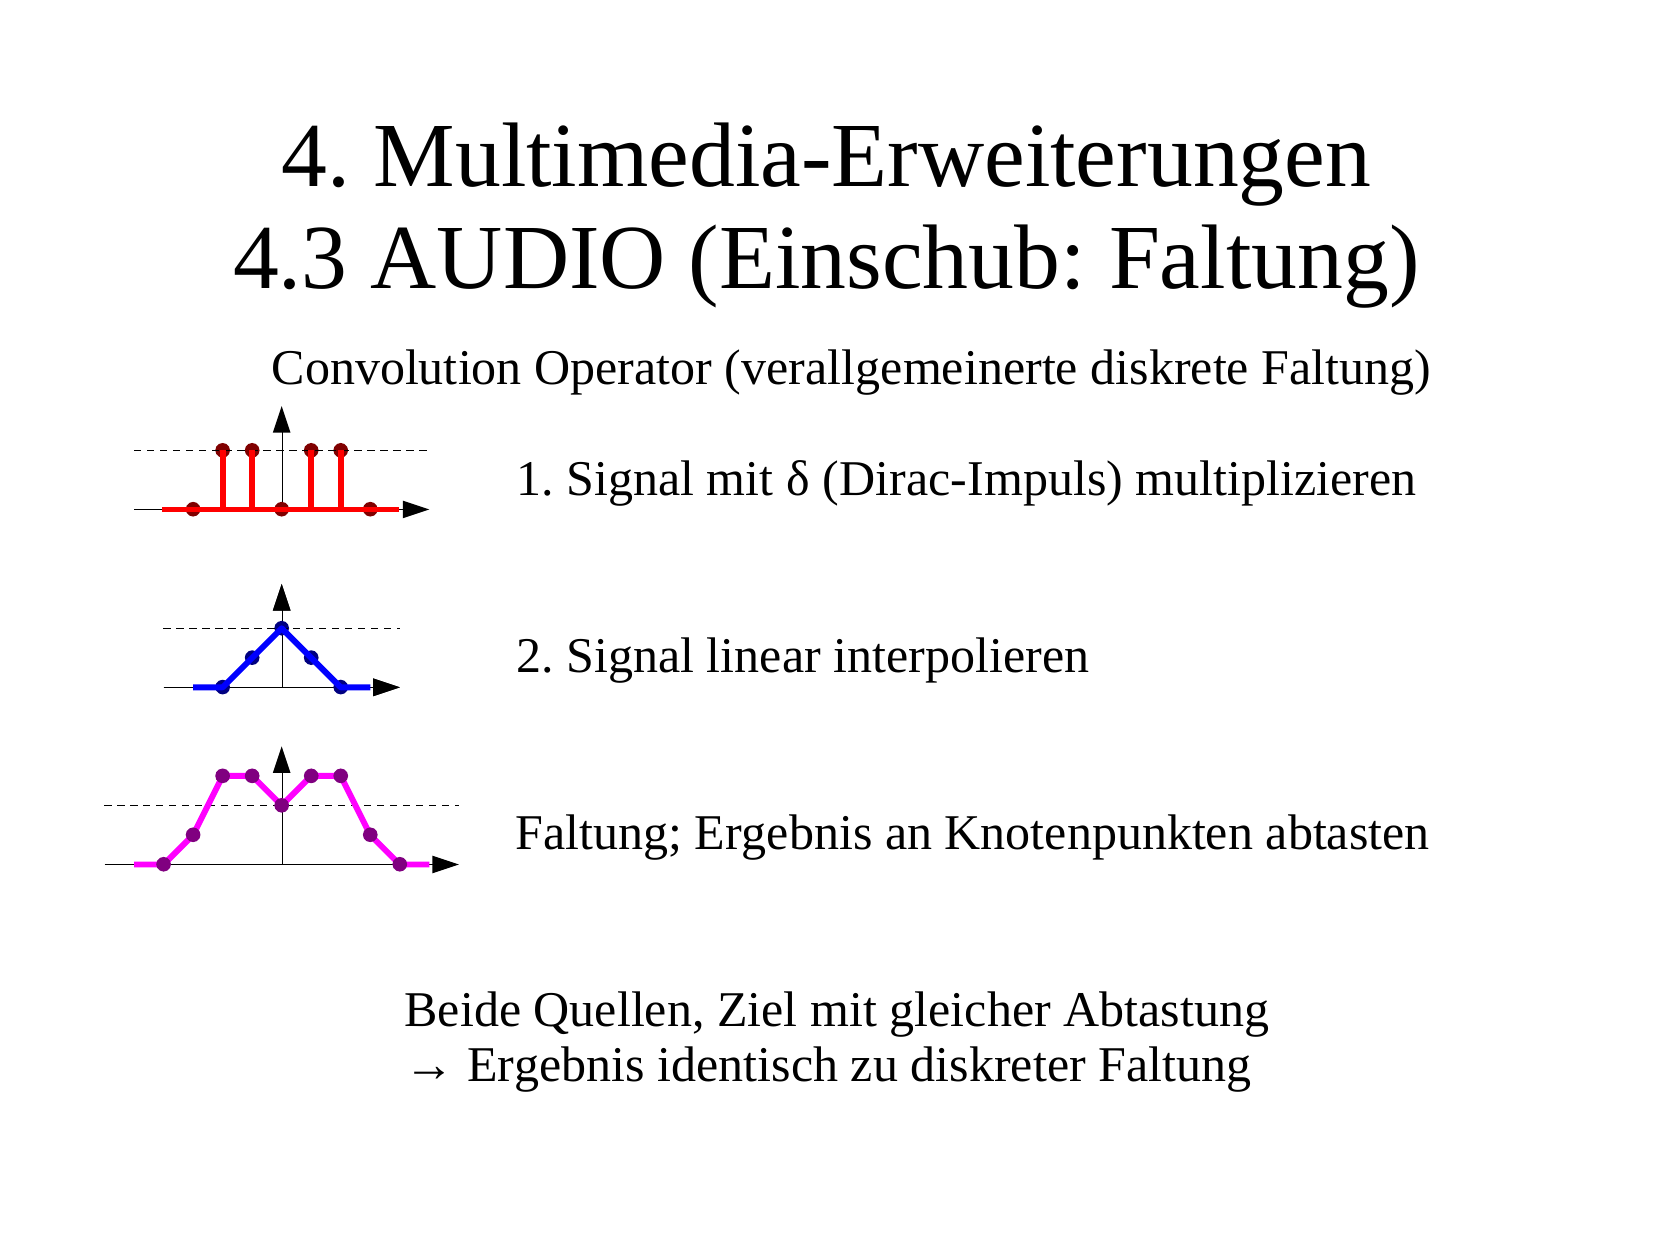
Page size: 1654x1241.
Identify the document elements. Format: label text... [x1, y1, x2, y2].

text_box [244, 768, 260, 784]
text_box [274, 797, 290, 813]
text_box [156, 856, 171, 872]
text_box [303, 768, 319, 784]
text_box [303, 656, 313, 666]
text_box [362, 827, 378, 843]
text_box [274, 620, 290, 630]
text_box [392, 856, 408, 872]
text_box [339, 679, 348, 684]
text_box [244, 442, 260, 457]
text_box [215, 768, 231, 784]
text_box [363, 512, 377, 517]
text_box [186, 501, 200, 507]
text_box Convolution Operator (verallgemeinerte diskrete Faltung) [271, 339, 1433, 395]
text_box [186, 512, 200, 517]
title 4. Multimedia-Erweiterungen 4.3 AUDIO (Einschub: Faltung) [121, 102, 1534, 311]
text_box [363, 501, 378, 507]
text_box [244, 650, 254, 659]
text_box 2. Signal linear interpolieren [516, 628, 1091, 684]
text_box [333, 442, 349, 457]
text_box [303, 442, 319, 457]
text_box [309, 650, 319, 660]
text_box Faltung; Ergebnis an Knotenpunkten abtasten [515, 805, 1431, 861]
text_box [185, 827, 201, 843]
text_box [333, 685, 347, 695]
text_box [216, 686, 231, 695]
text_box 1. Signal mit δ (Dirac-Impuls) multiplizieren [516, 450, 1417, 506]
text_box [251, 656, 260, 666]
text_box [216, 679, 224, 684]
text_box [333, 768, 349, 784]
text_box [275, 512, 289, 517]
text_box [215, 442, 230, 457]
text_box Beide Quellen, Ziel mit gleicher Abtastung → Ergebnis identisch zu diskreter Faltung [404, 981, 1270, 1093]
text_box [274, 501, 289, 507]
